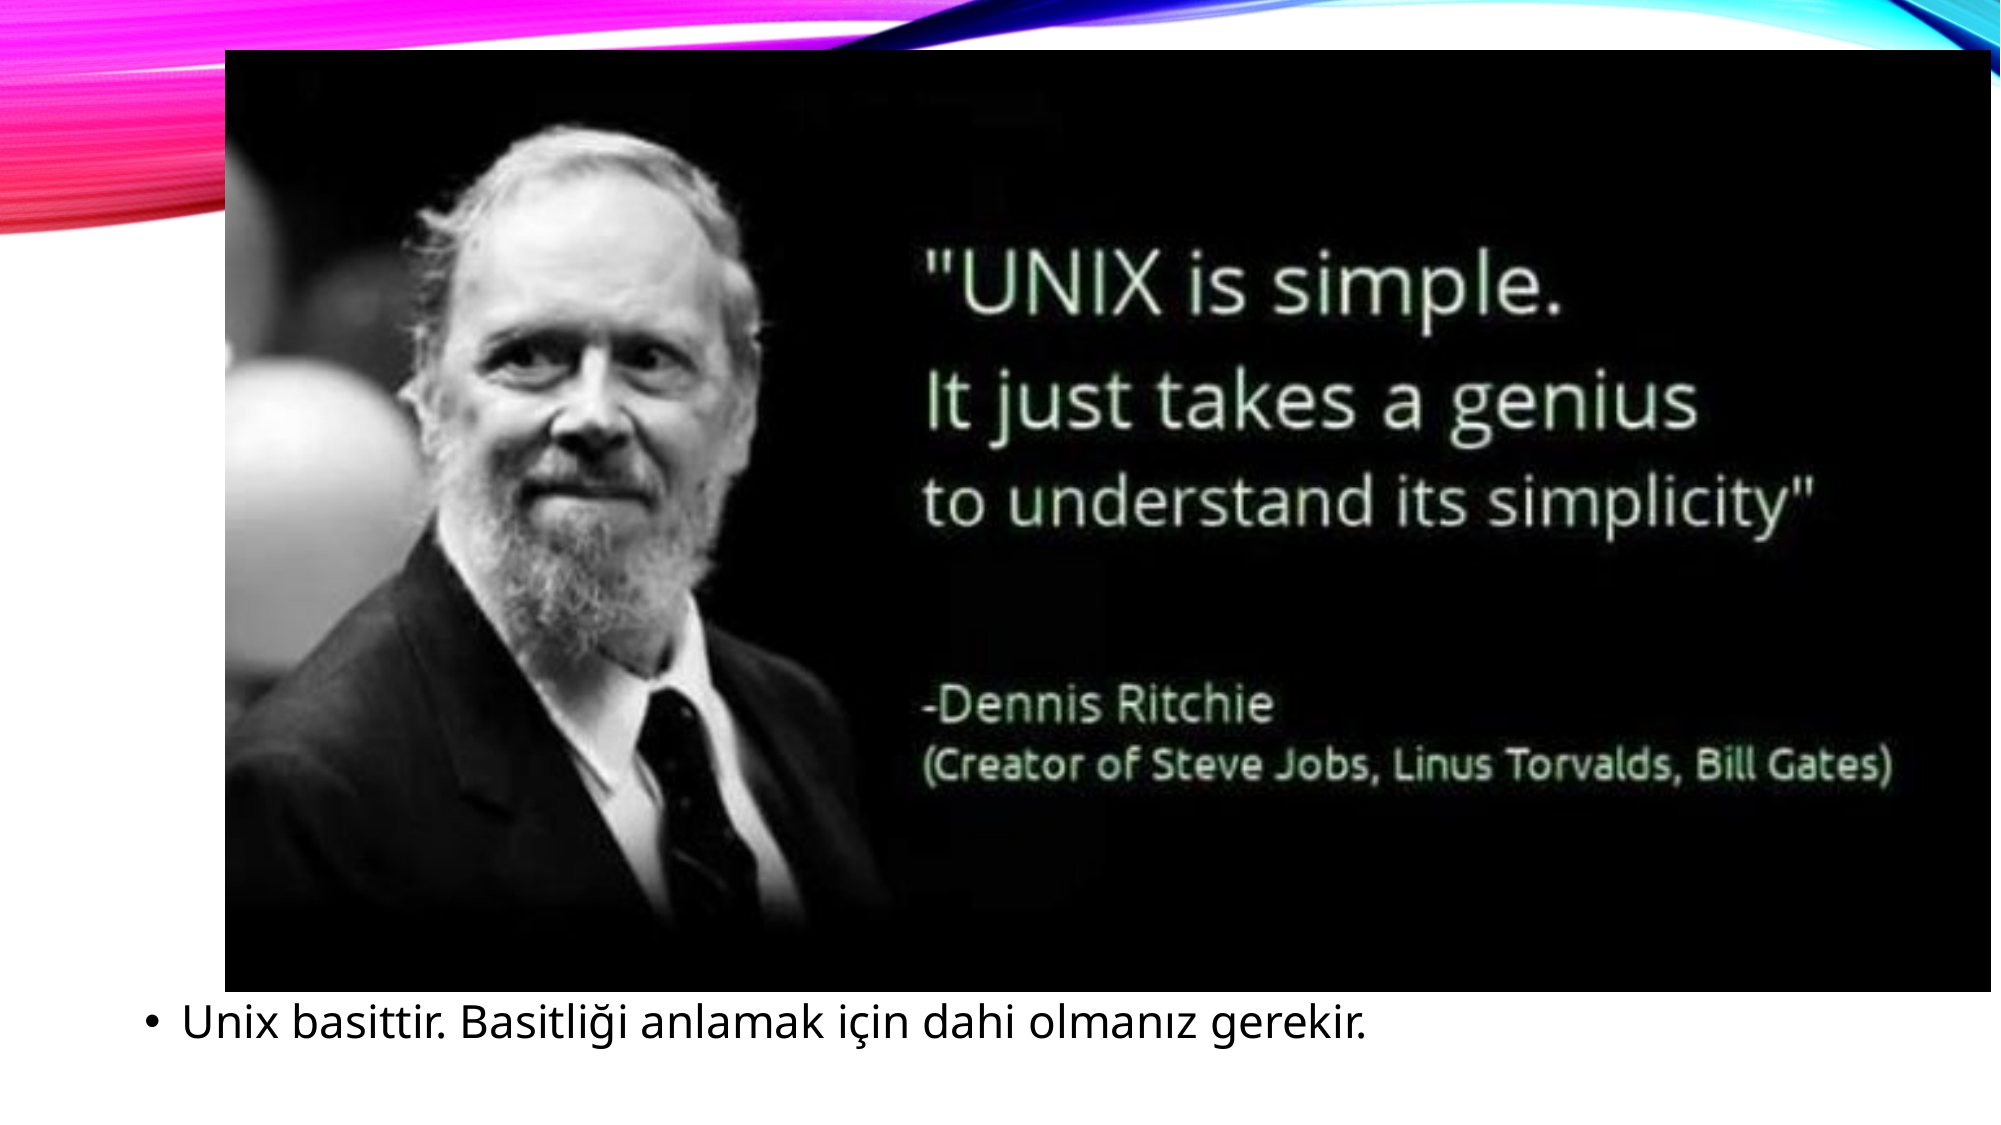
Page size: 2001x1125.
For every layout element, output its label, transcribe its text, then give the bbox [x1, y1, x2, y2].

picture [0, 0, 2000, 992]
text_box Unix basittir. Basitliği anlamak için dahi olmanız gerekir. [129, 991, 1680, 1104]
